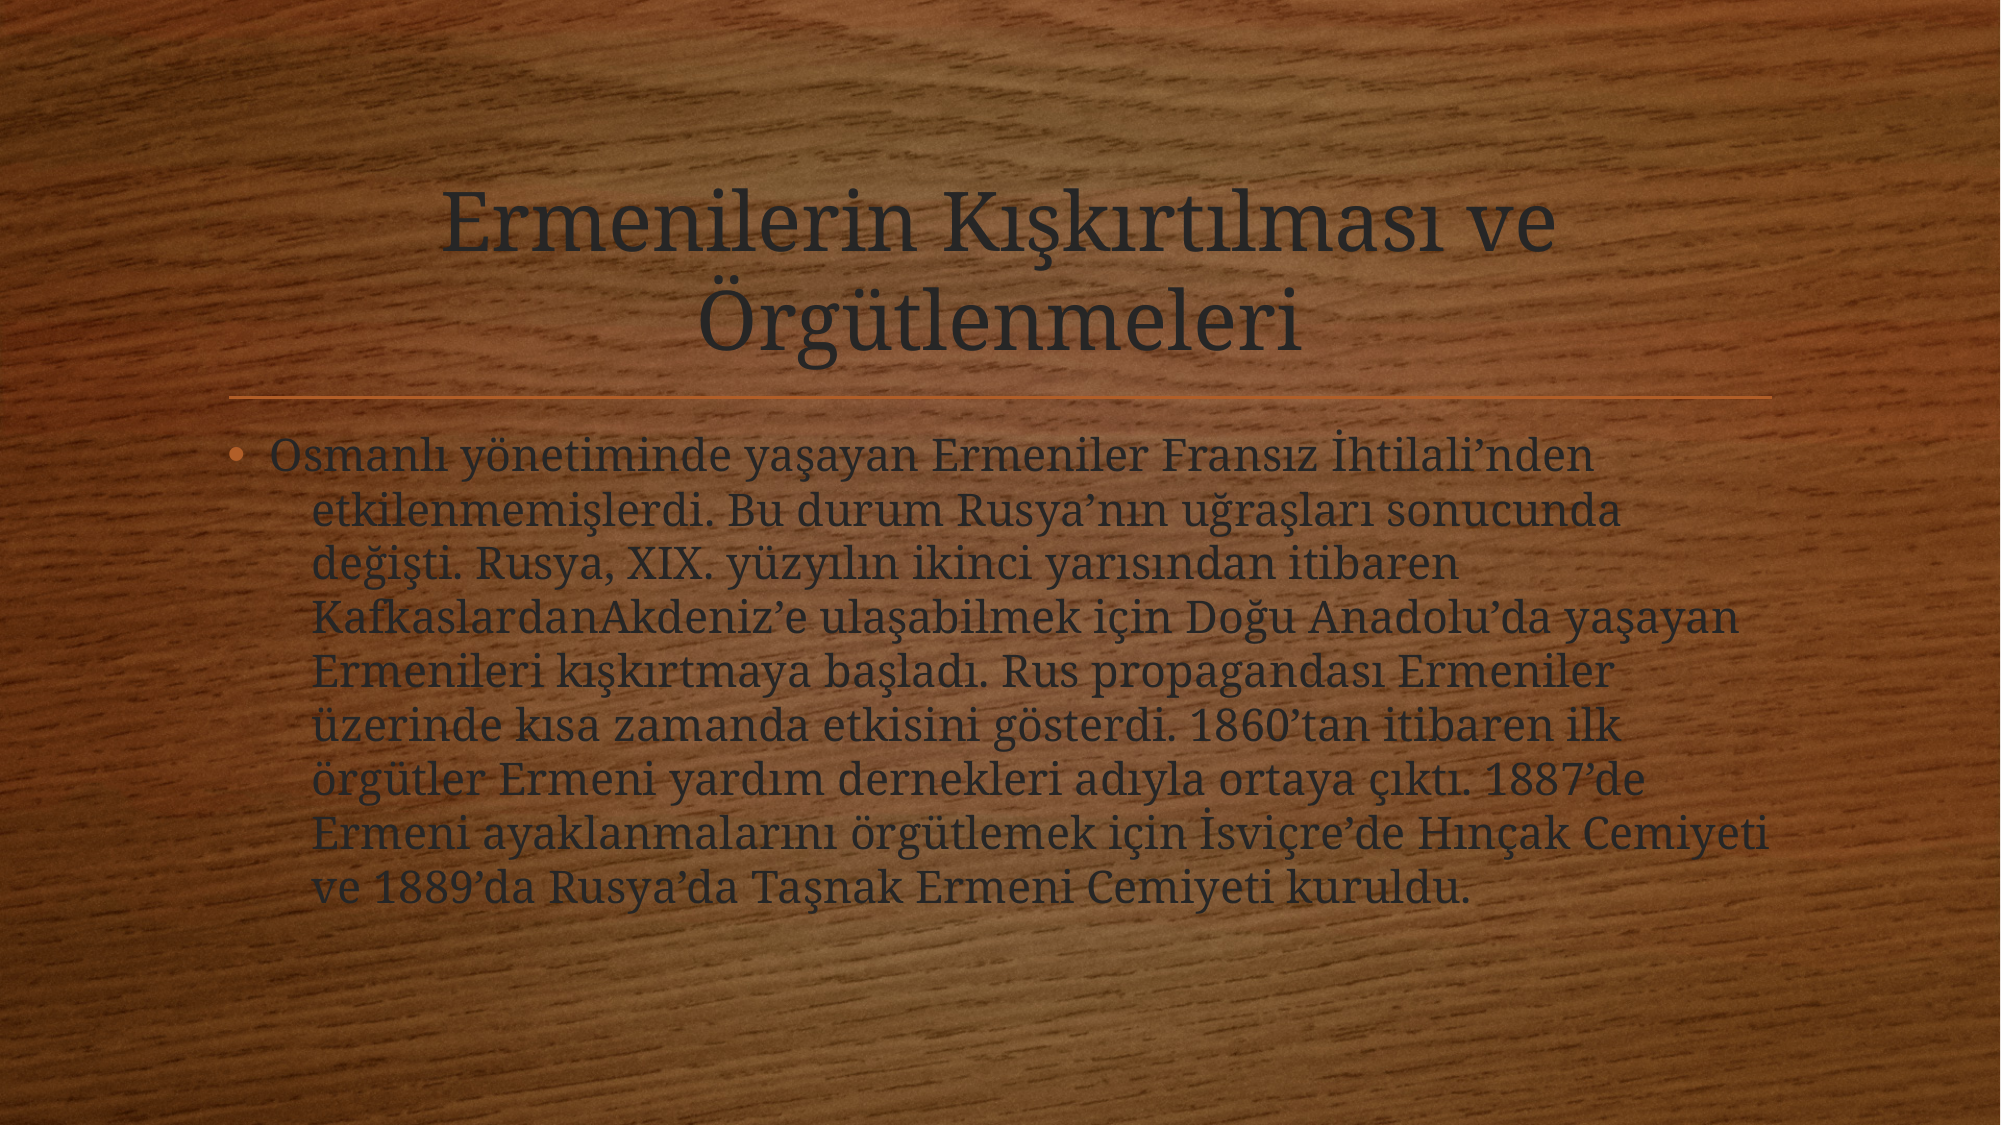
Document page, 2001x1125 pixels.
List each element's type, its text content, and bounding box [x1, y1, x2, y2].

list Osmanlı yönetiminde yaşayan Ermeniler Fransız İhtilali’nden etkilenmemişlerdi. Bu durum Rusya’nın uğraşları sonucunda değişti. Rusya, XIX. yüzyılın ikinci yarısından itibaren KafkaslardanAkdeniz’e ulaşabilmek için Doğu Anadolu’da yaşayan Ermenileri kışkırtmaya başladı. Rus propagandası Ermeniler üzerinde kısa zamanda etkisini gösterdi. 1860’tan itibaren ilk örgütler Ermeni yardım dernekleri adıyla ortaya çıktı. 1887’de Ermeni ayaklanmalarını örgütlemek için İsviçre’de Hınçak Cemiyeti ve 1889’da Rusya’da Taşnak Ermeni Cemiyeti kuruldu. [212, 419, 1788, 964]
title Ermenilerin Kışkırtılması ve Örgütlenmeleri [212, 161, 1788, 376]
